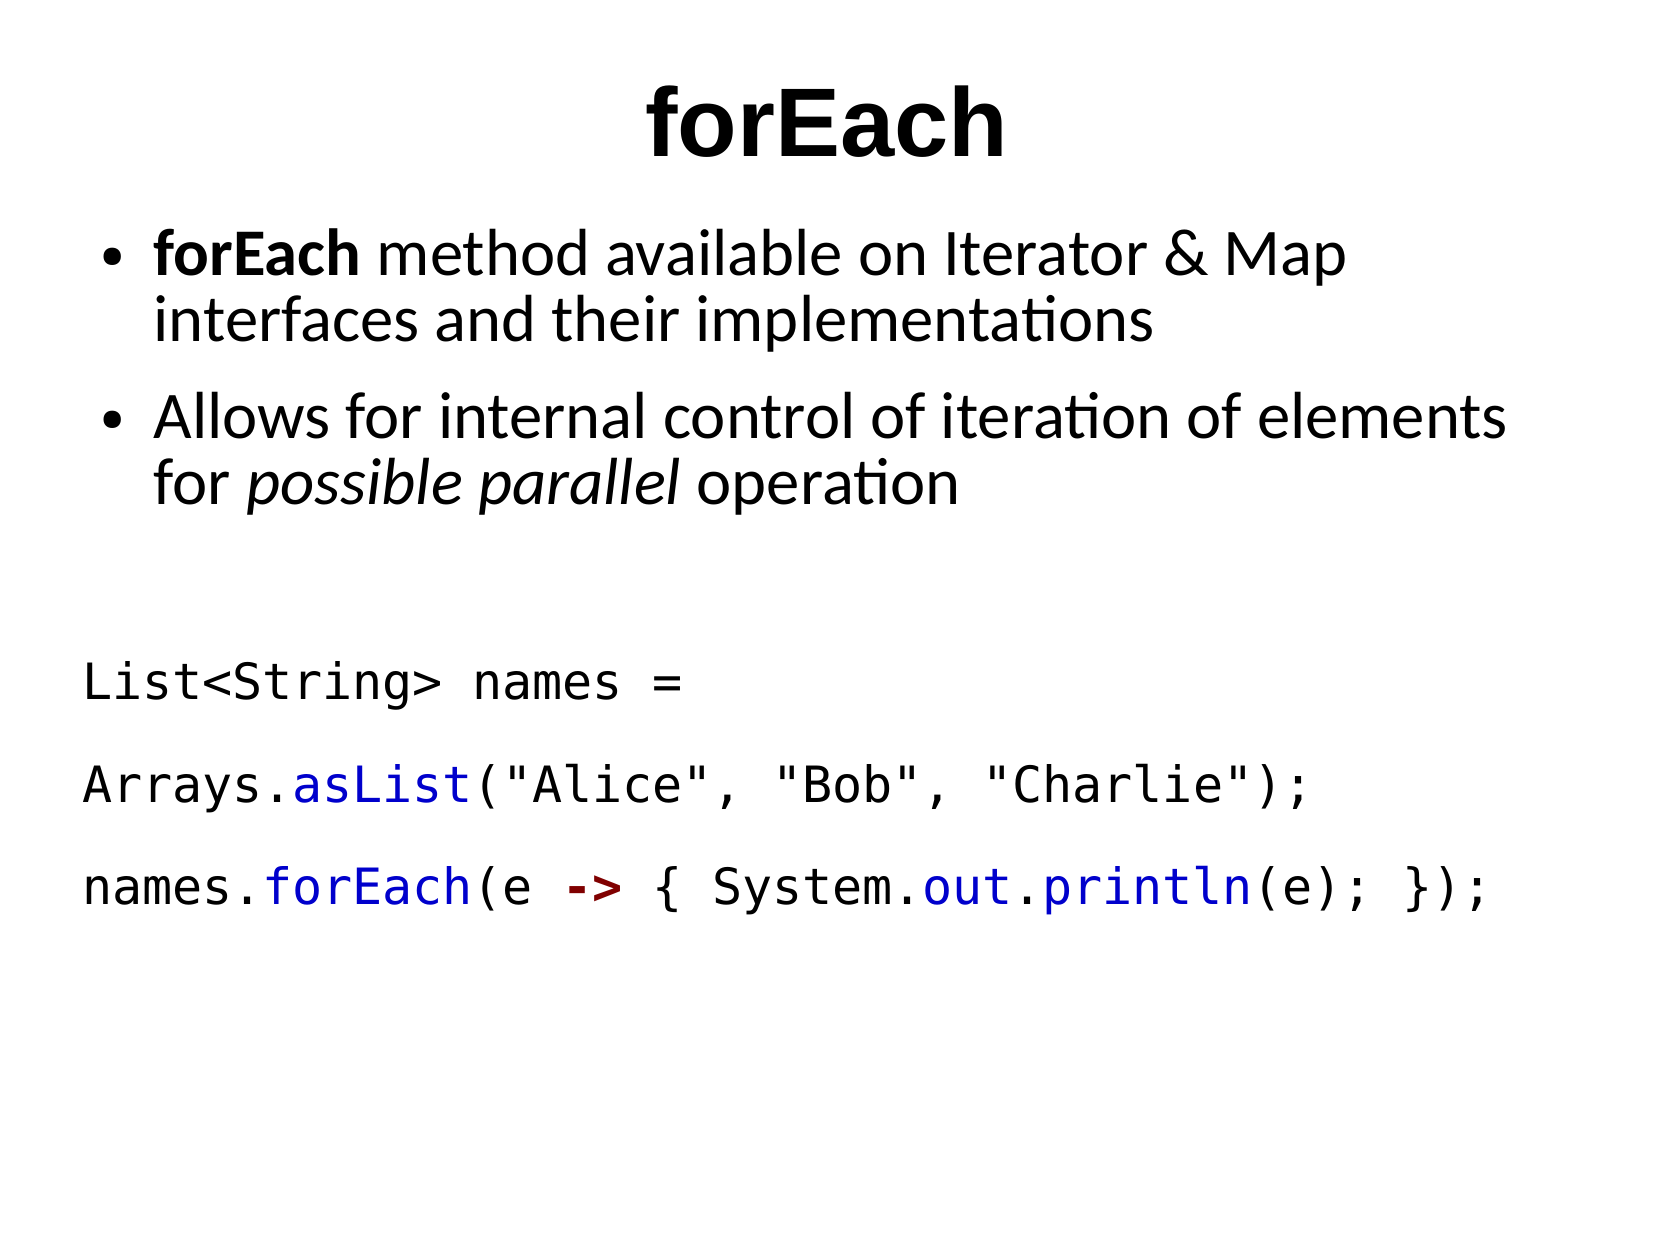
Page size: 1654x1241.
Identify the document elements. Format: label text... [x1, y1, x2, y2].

list forEach method available on Iterator & Map interfaces and their implementations Allows for internal control of iteration of elements for possible parallel operation List<String> names = Arrays.asList("Alice", "Bob", "Charlie"); names.forEach(e -> { System.out.println(e); }); [82, 225, 1538, 1186]
title forEach [82, 49, 1571, 196]
